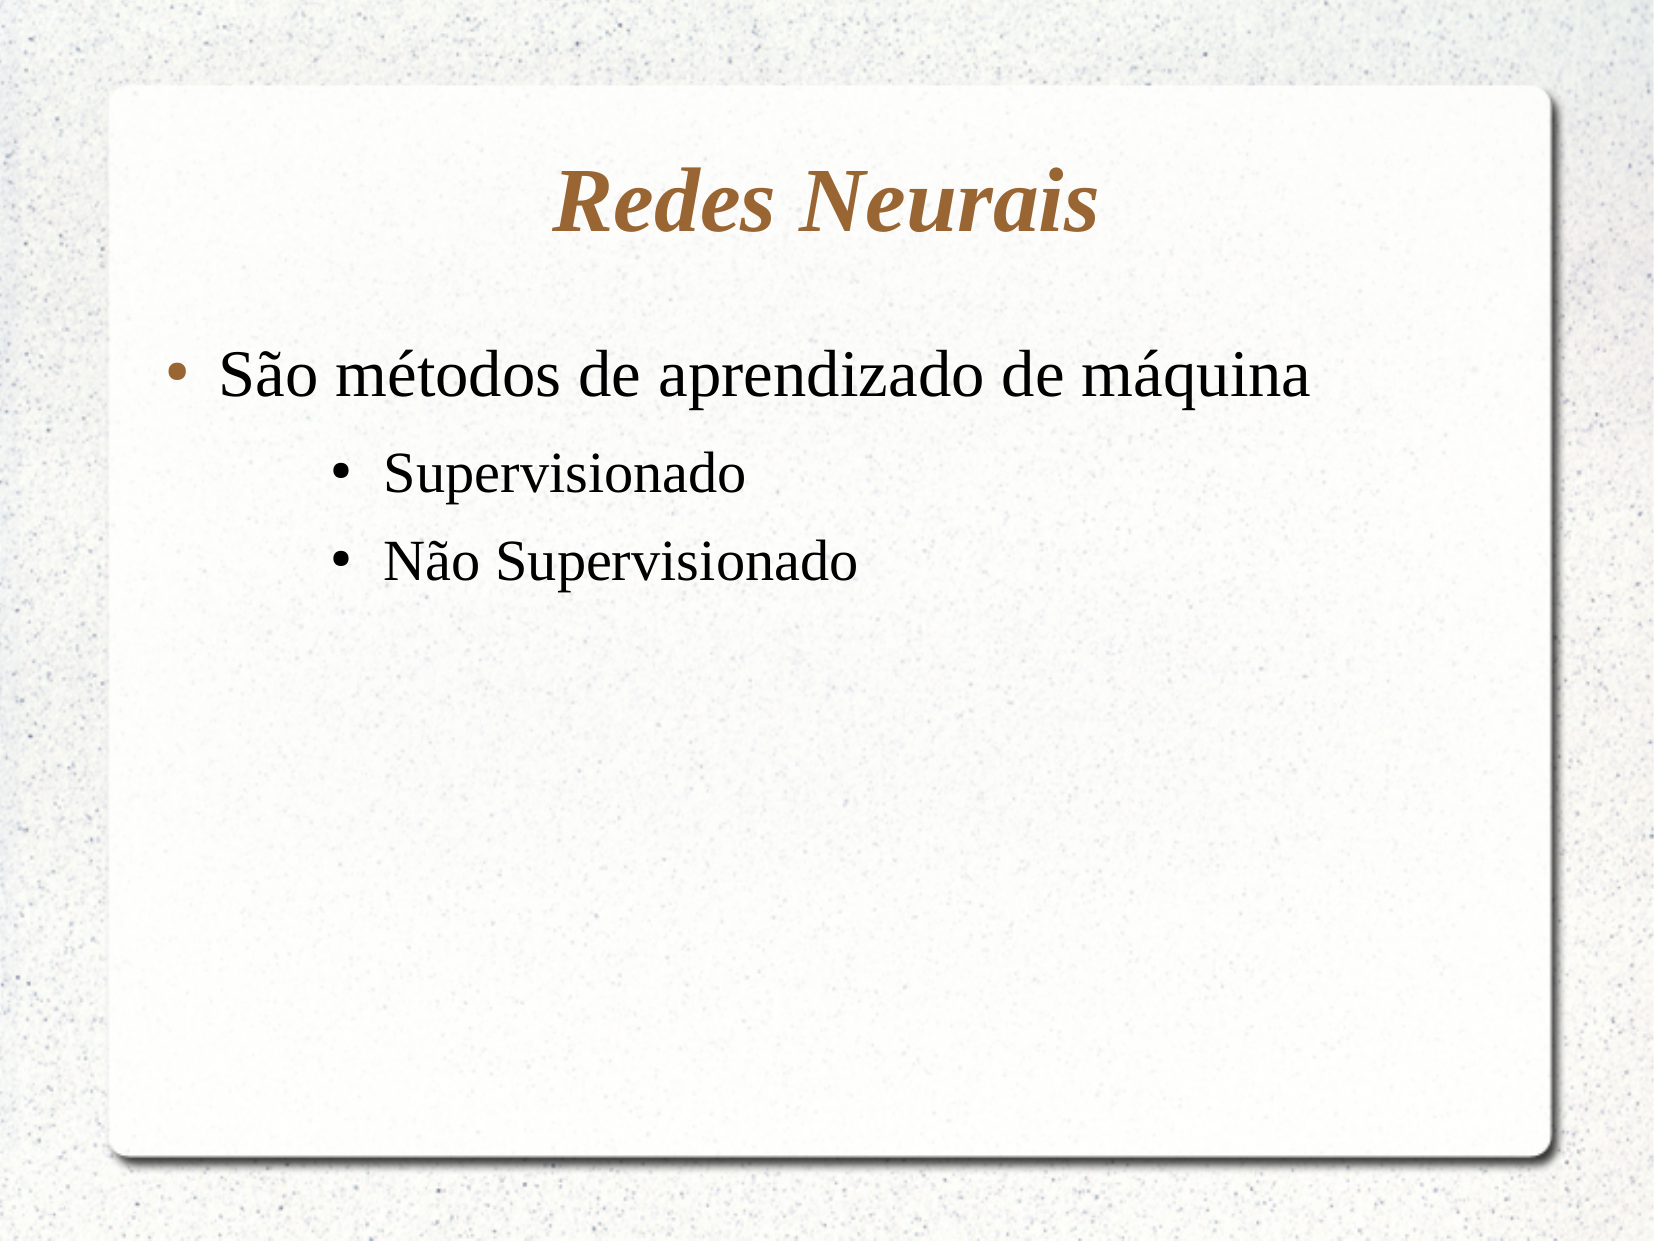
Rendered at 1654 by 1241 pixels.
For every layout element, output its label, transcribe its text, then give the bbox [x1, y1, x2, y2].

list São métodos de aprendizado de máquina Supervisionado Não Supervisionado [147, 336, 1506, 1241]
picture [0, 0, 1654, 1241]
title Redes Neurais [118, 96, 1536, 304]
